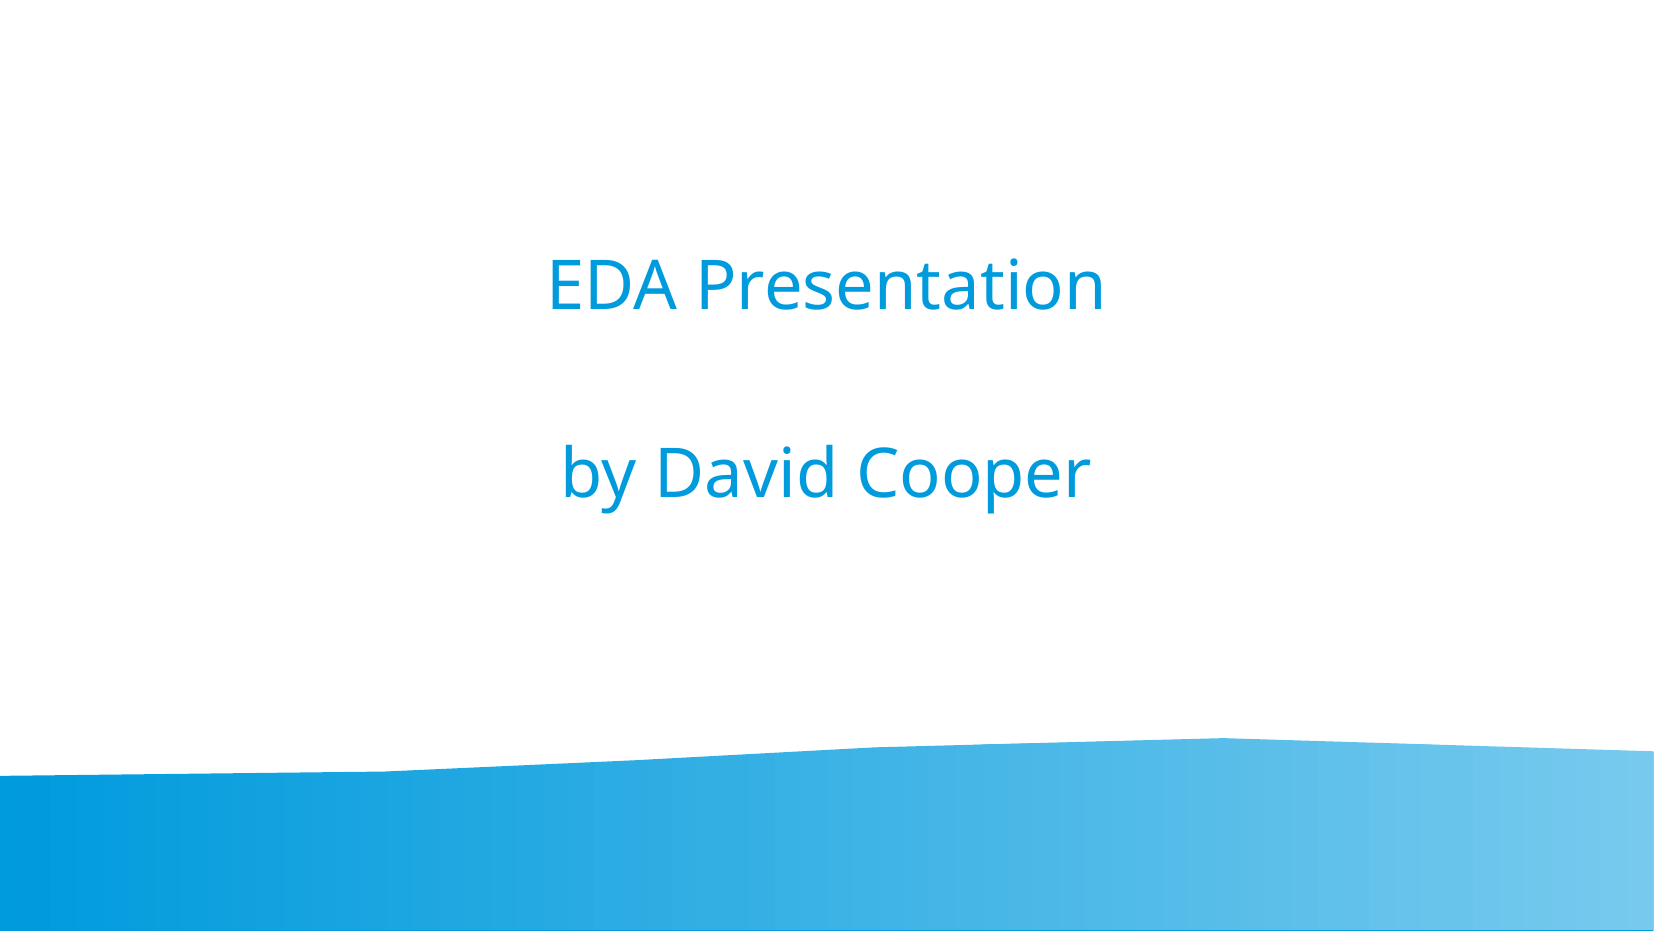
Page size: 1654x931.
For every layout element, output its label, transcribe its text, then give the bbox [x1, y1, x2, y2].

title EDA Presentation by David Cooper [88, 251, 1565, 502]
